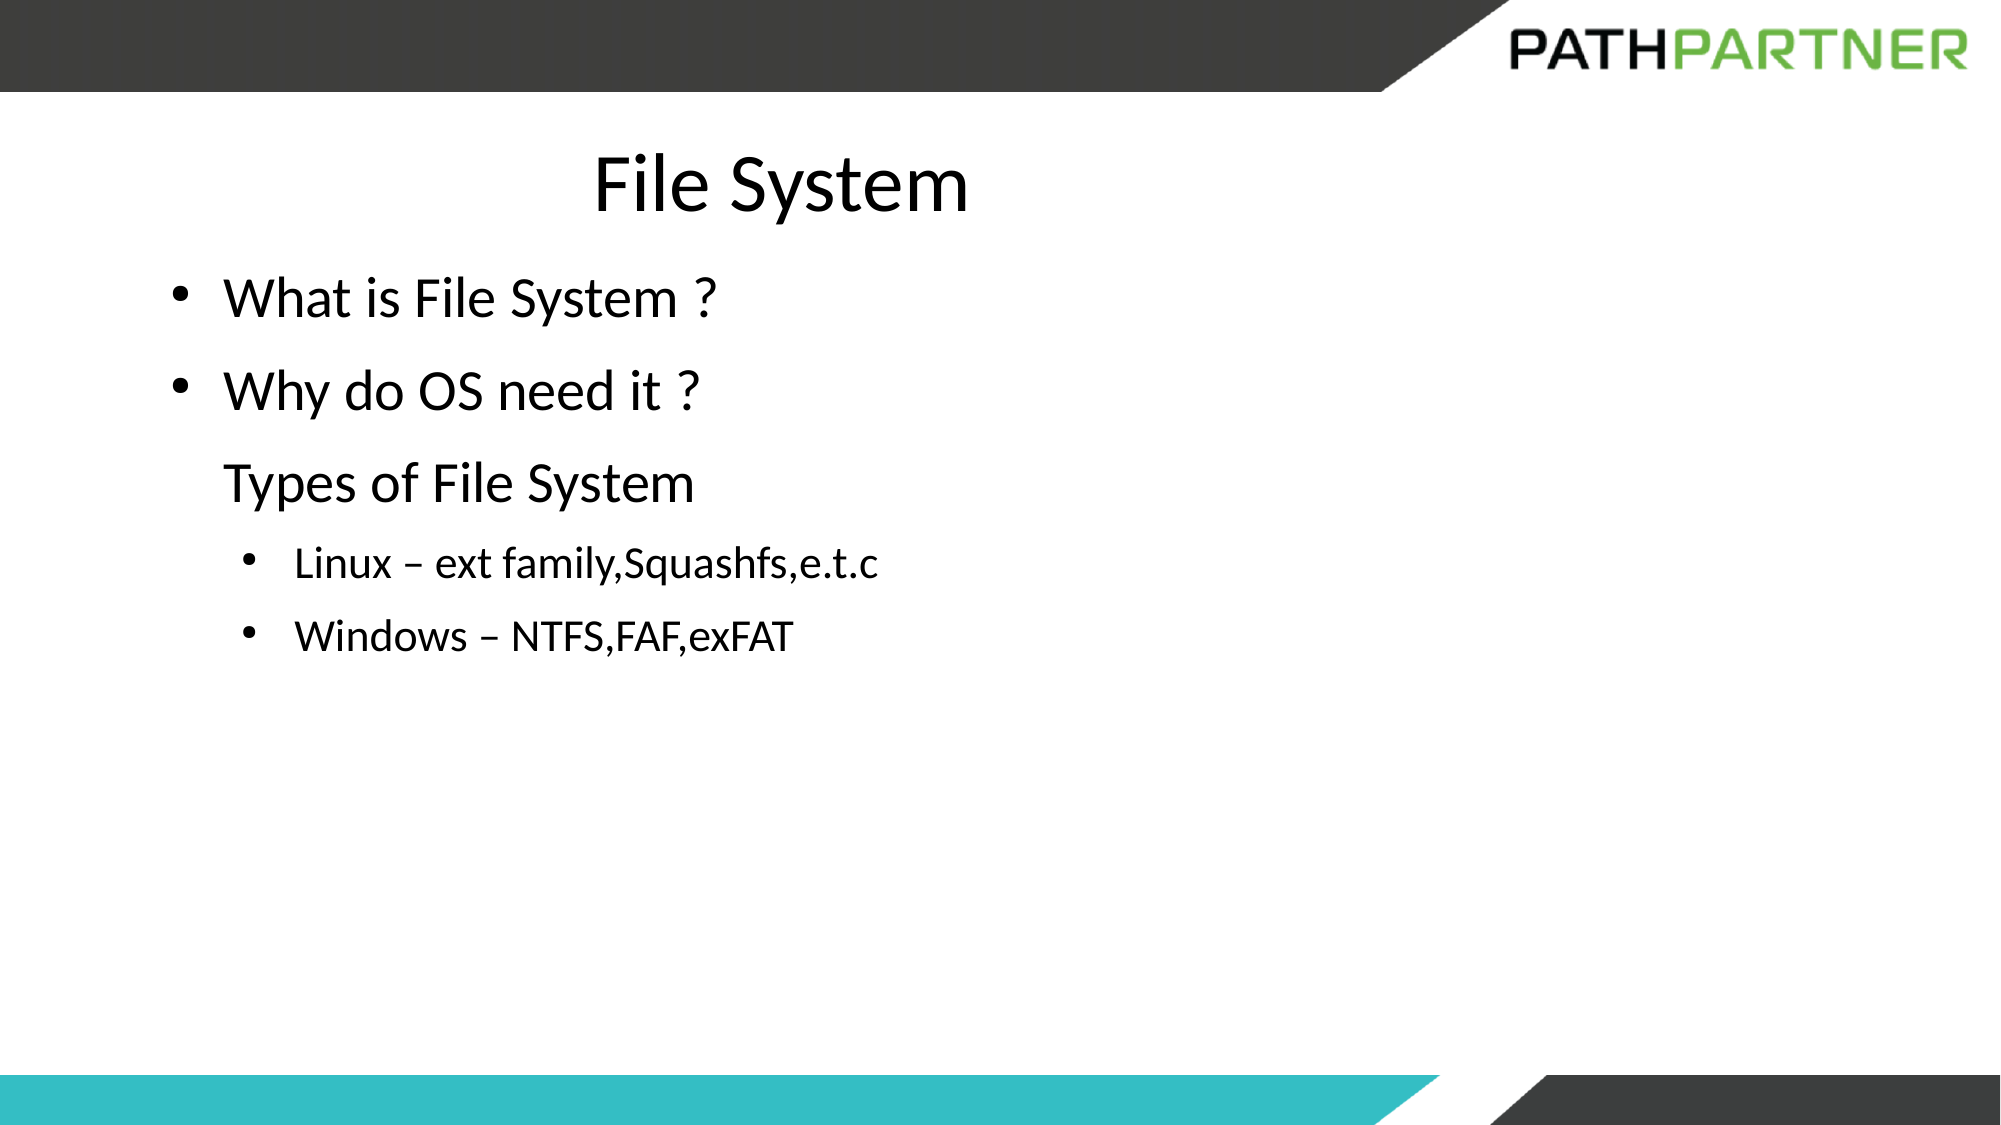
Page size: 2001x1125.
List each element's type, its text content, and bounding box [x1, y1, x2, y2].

list What is File System ? Why do OS need it ? Types of File System Linux – ext family,Squashfs,e.t.c Windows – NTFS,FAF,exFAT [137, 259, 1863, 1014]
picture [0, 0, 2000, 92]
picture [0, 1075, 2001, 1125]
title File System [135, 92, 1861, 288]
